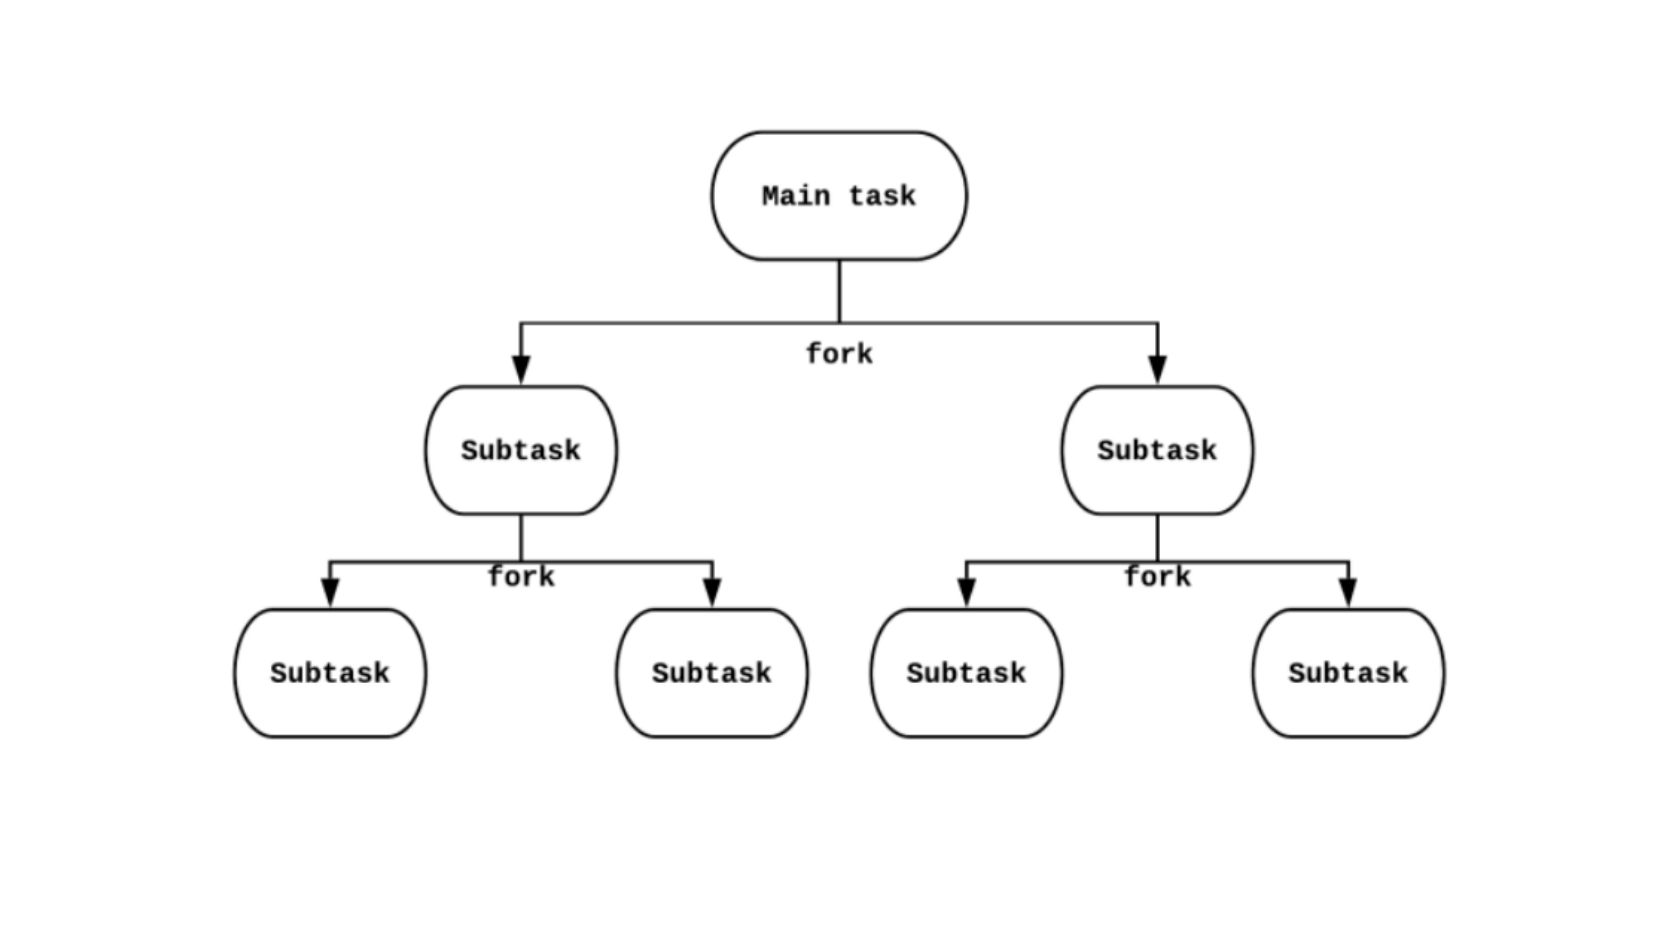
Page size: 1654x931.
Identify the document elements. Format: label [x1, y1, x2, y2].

picture [11, 29, 1654, 823]
